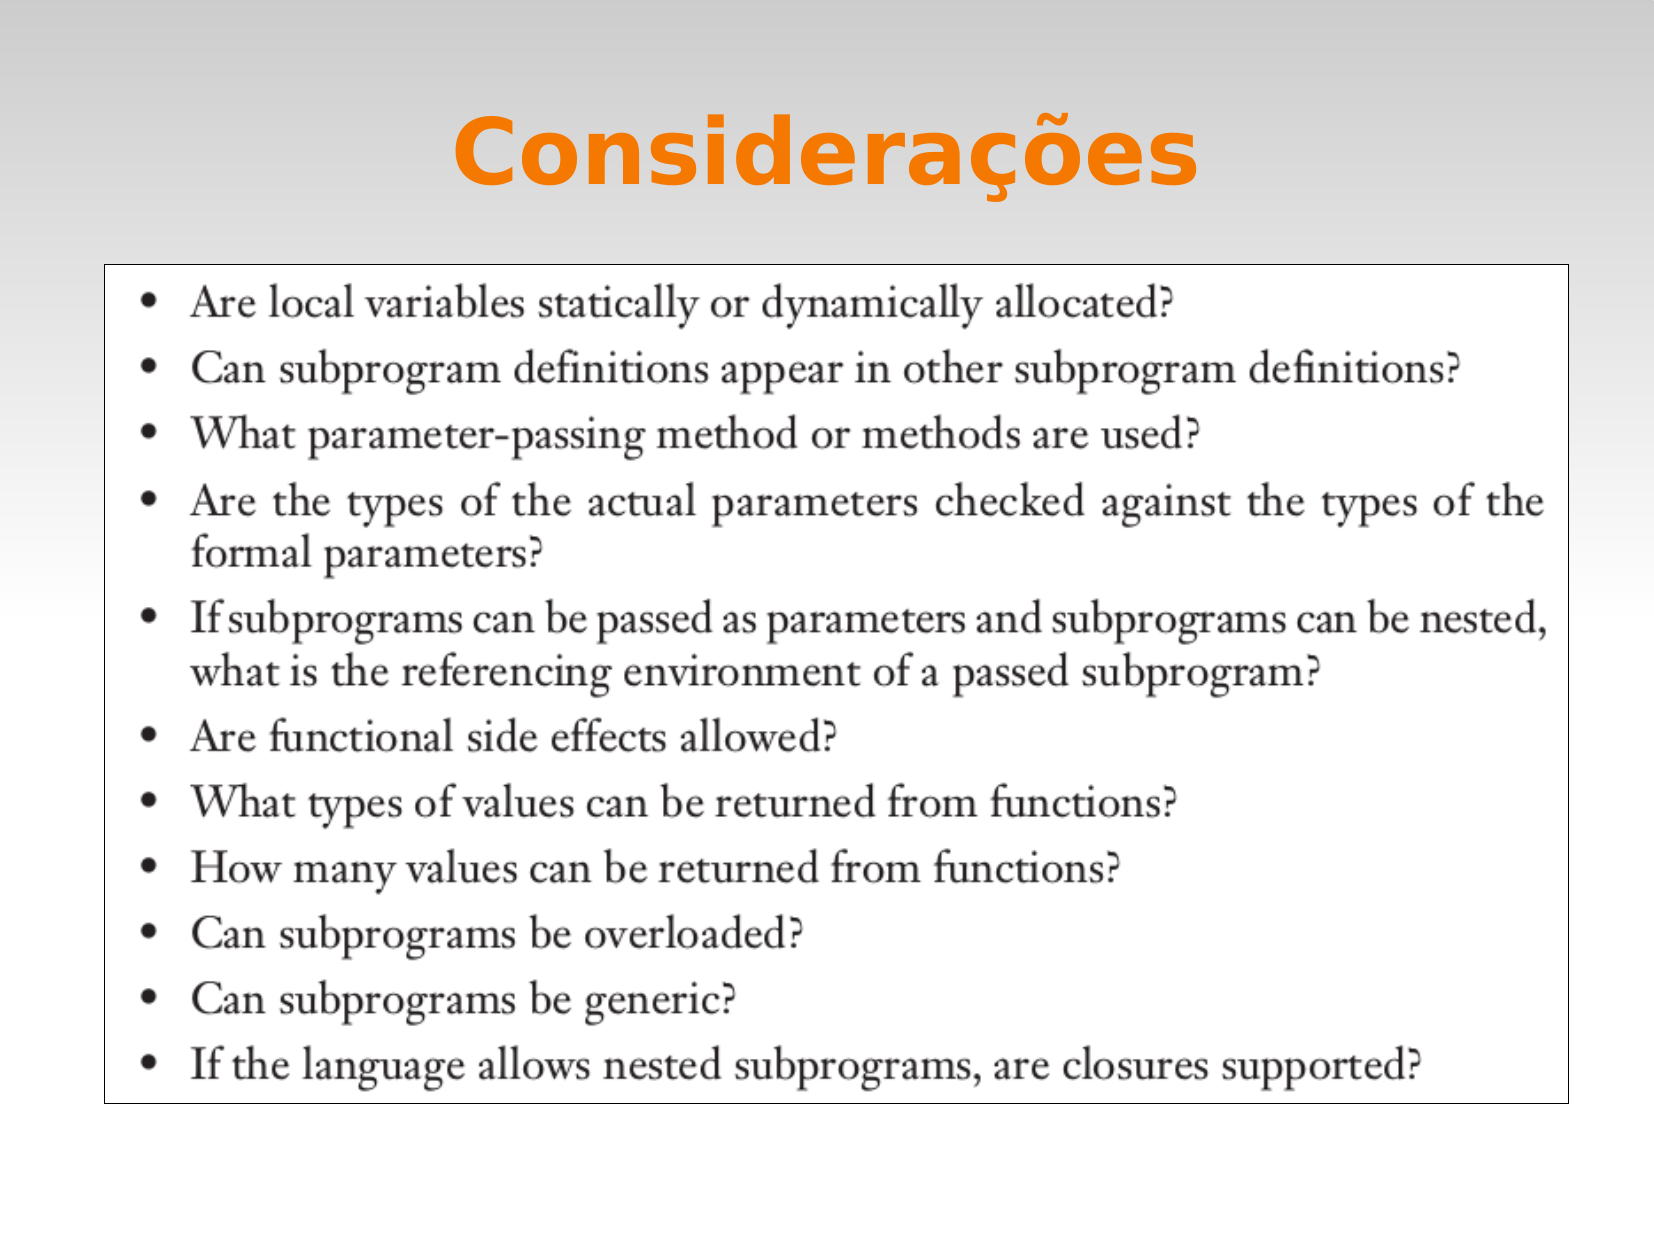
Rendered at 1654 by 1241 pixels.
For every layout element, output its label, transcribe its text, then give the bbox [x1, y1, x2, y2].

picture [104, 264, 1569, 1104]
title Considerações [82, 49, 1571, 257]
